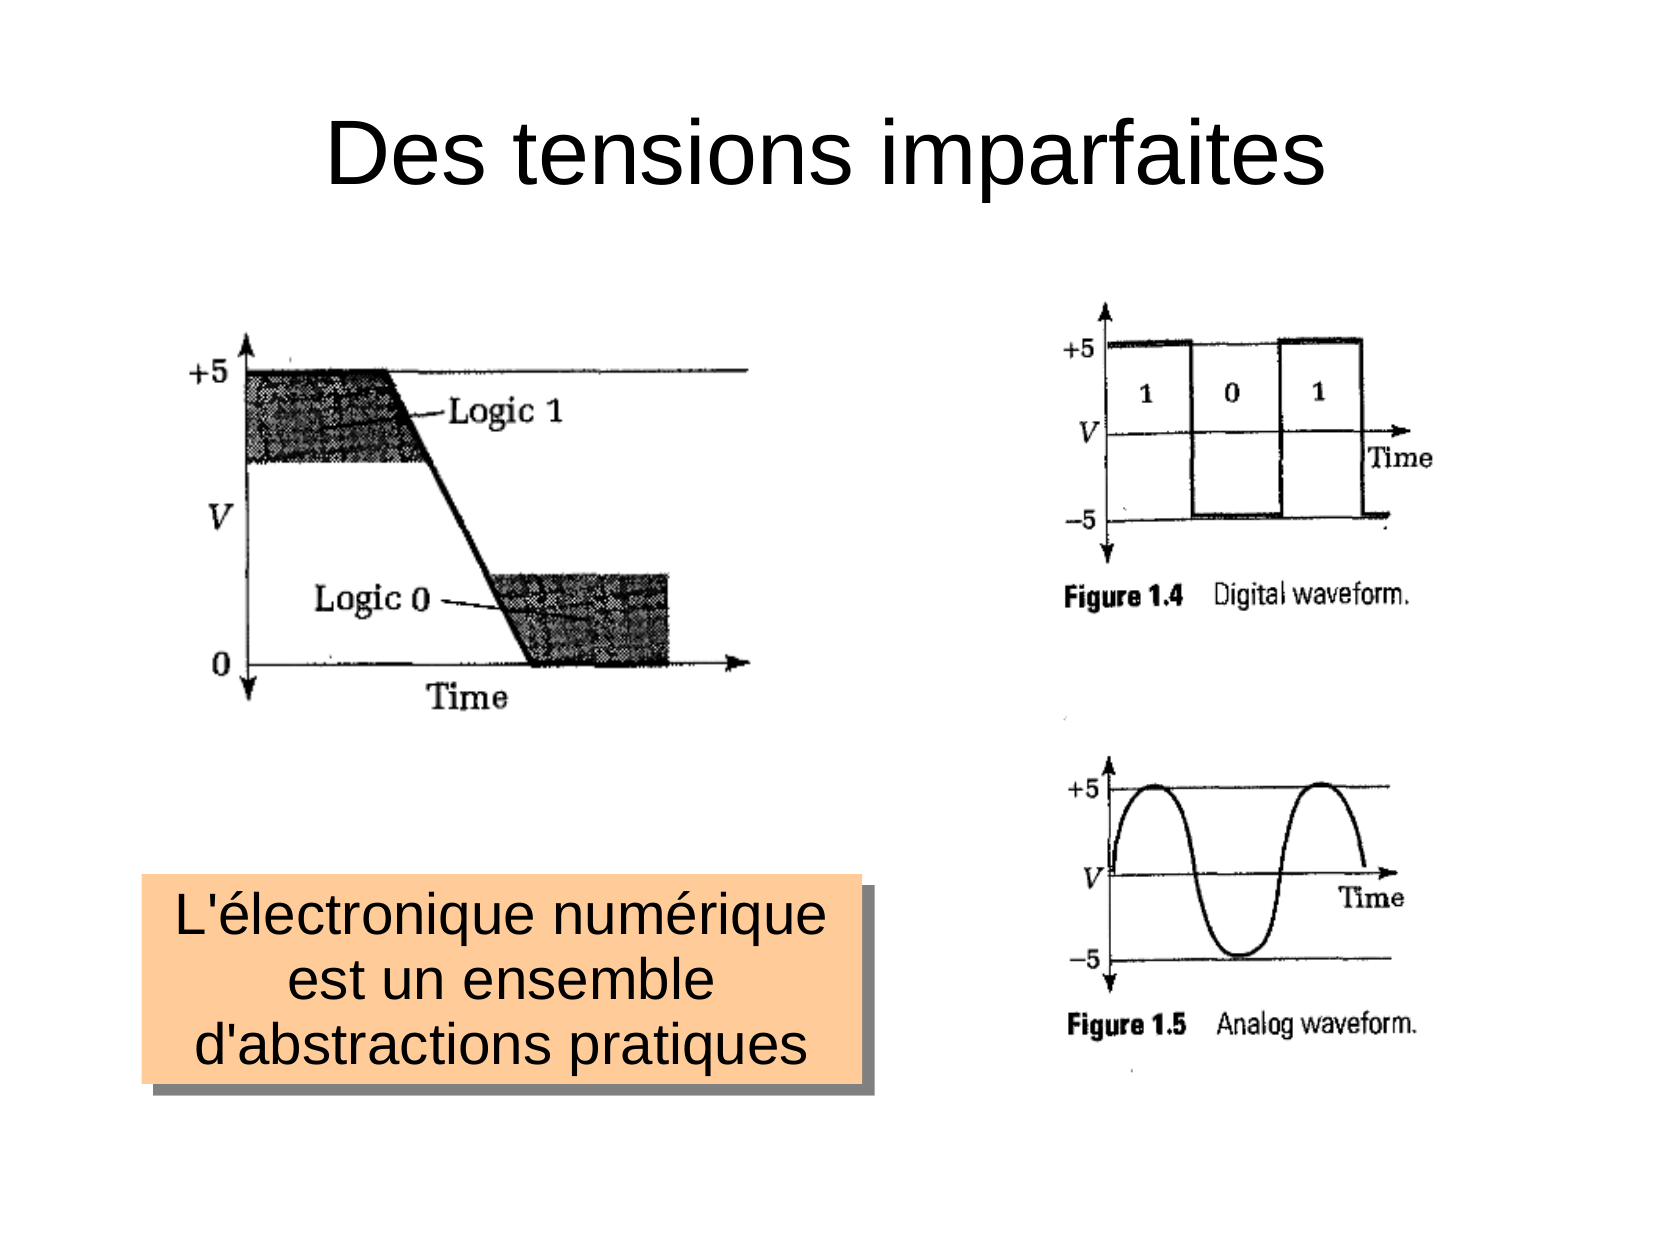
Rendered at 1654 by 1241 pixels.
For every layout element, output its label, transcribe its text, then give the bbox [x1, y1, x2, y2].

picture [1031, 295, 1489, 1099]
title Des tensions imparfaites [82, 56, 1571, 250]
text_box L'électronique numérique est un ensemble d'abstractions pratiques [141, 874, 863, 1084]
picture [165, 295, 768, 733]
